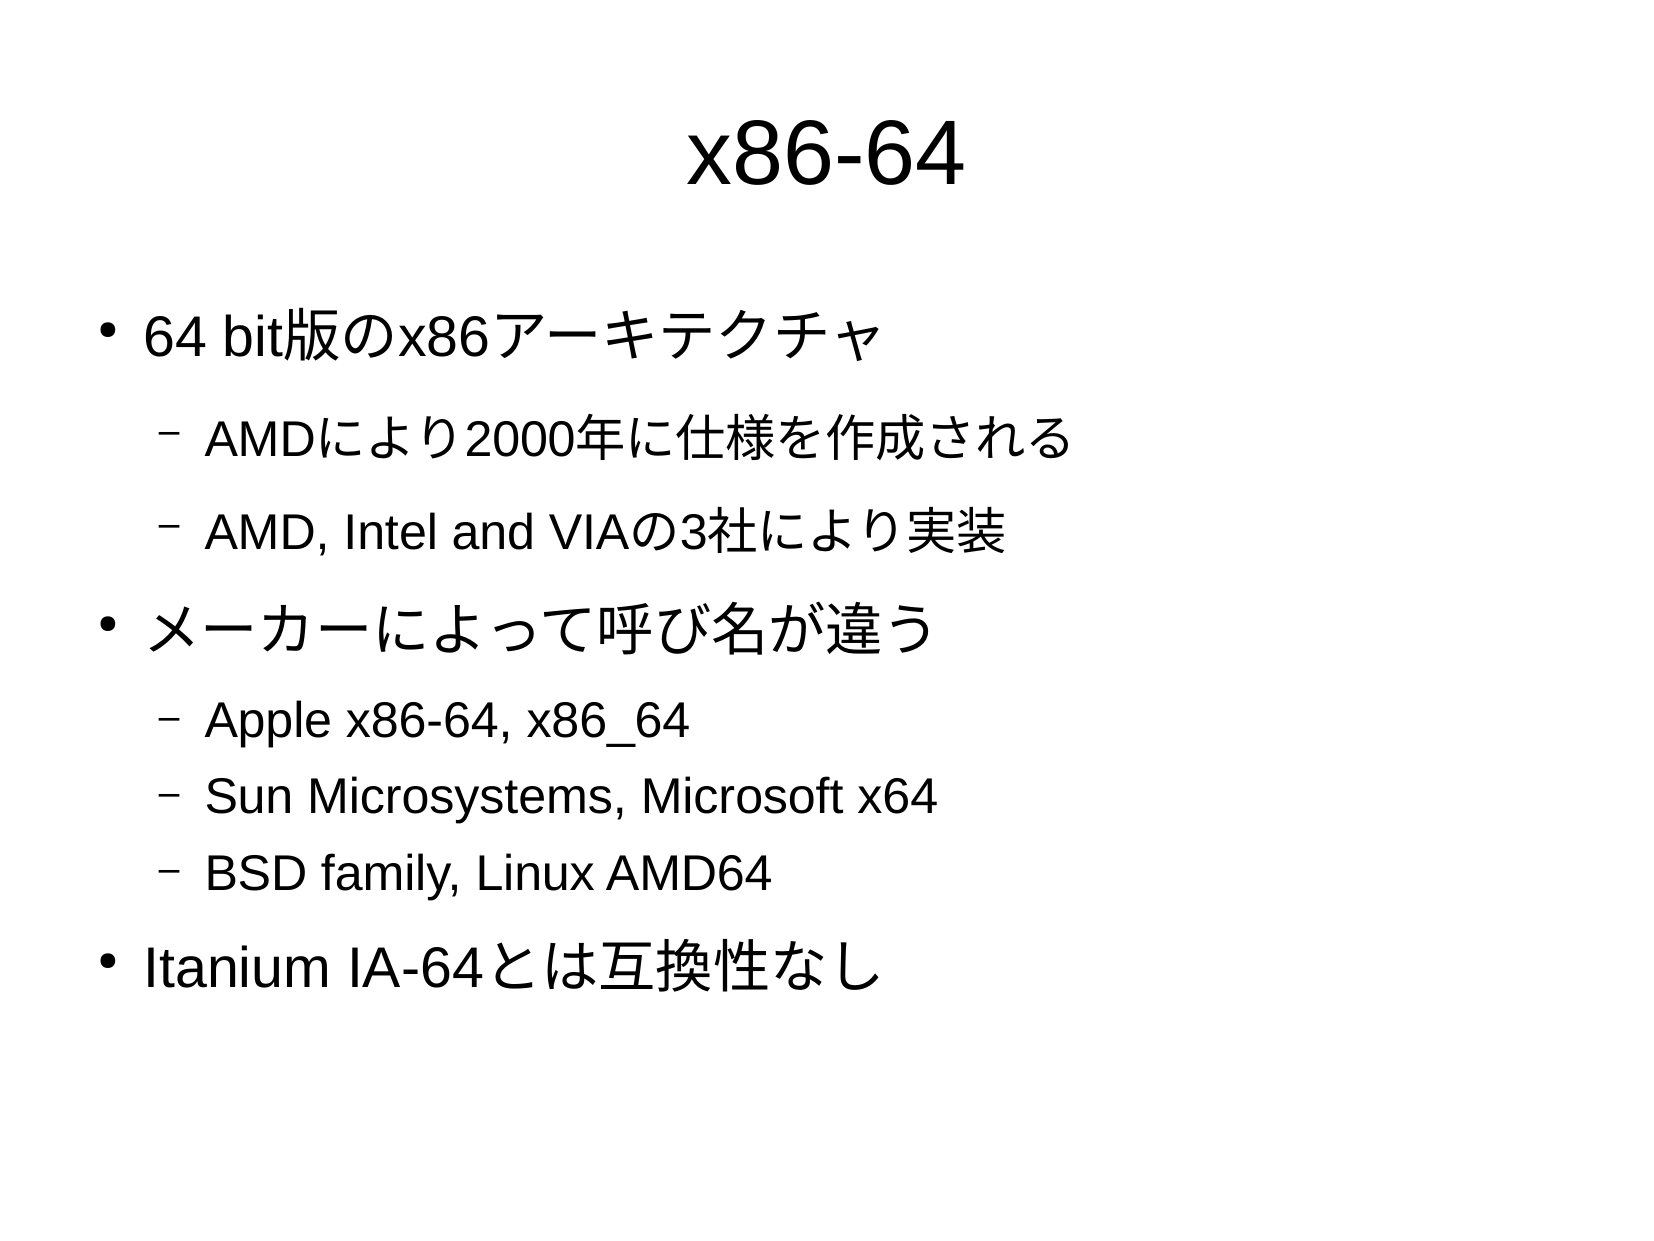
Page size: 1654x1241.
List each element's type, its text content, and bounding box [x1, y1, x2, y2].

title x86-64 [82, 49, 1571, 257]
list 64 bit版のx86アーキテクチャ AMDにより2000年に仕様を作成される AMD, Intel and VIAの3社により実装 メーカーによって呼び名が違う Apple x86-64, x86_64 Sun Microsystems, Microsoft x64 BSD family, Linux AMD64 Itanium IA-64とは互換性なし [82, 290, 1571, 1010]
